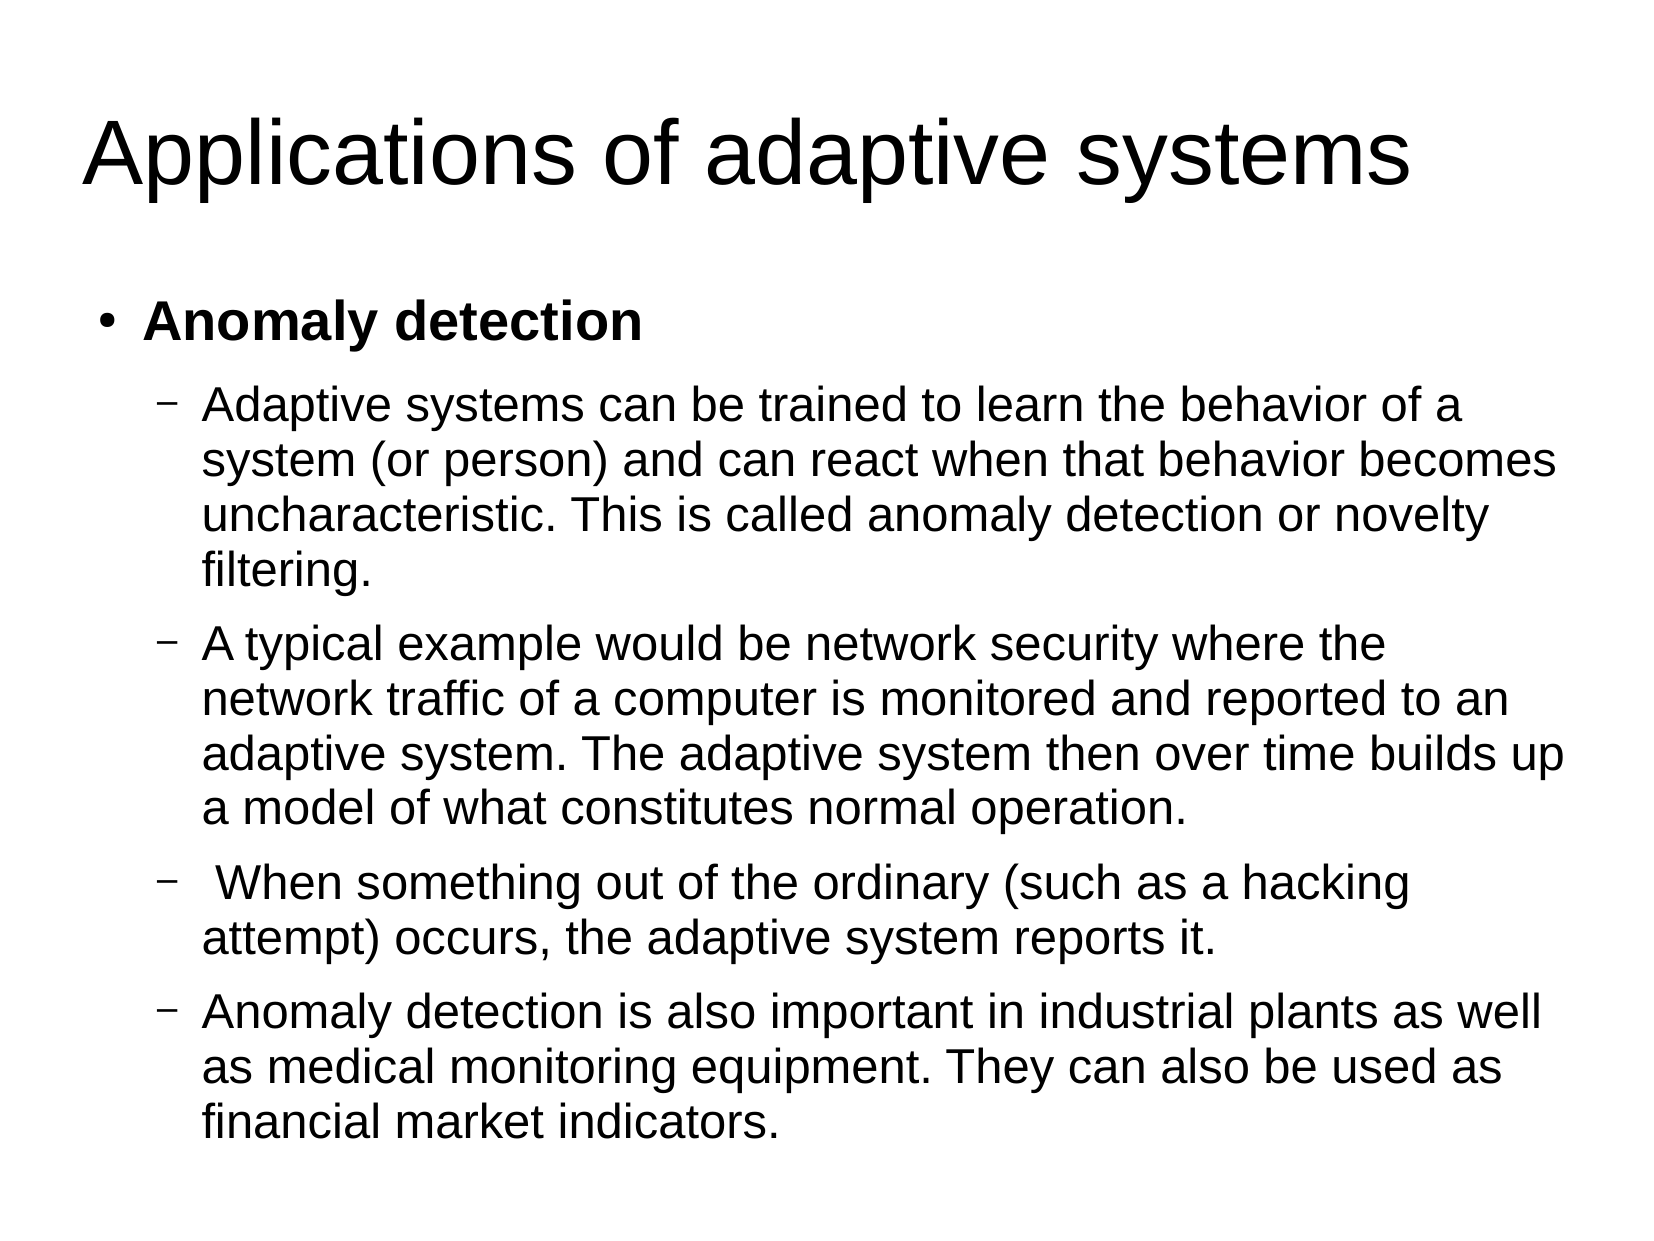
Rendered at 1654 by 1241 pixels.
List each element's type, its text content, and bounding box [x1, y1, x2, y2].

title Applications of adaptive systems [82, 49, 1571, 257]
list Anomaly detection Adaptive systems can be trained to learn the behavior of a system (or person) and can react when that behavior becomes uncharacteristic. This is called anomaly detection or novelty filtering. A typical example would be network security where the network traffic of a computer is monitored and reported to an adaptive system. The adaptive system then over time builds up a model of what constitutes normal operation. When something out of the ordinary (such as a hacking attempt) occurs, the adaptive system reports it. Anomaly detection is also important in industrial plants as well as medical monitoring equipment. They can also be used as financial market indicators. [82, 290, 1571, 1156]
